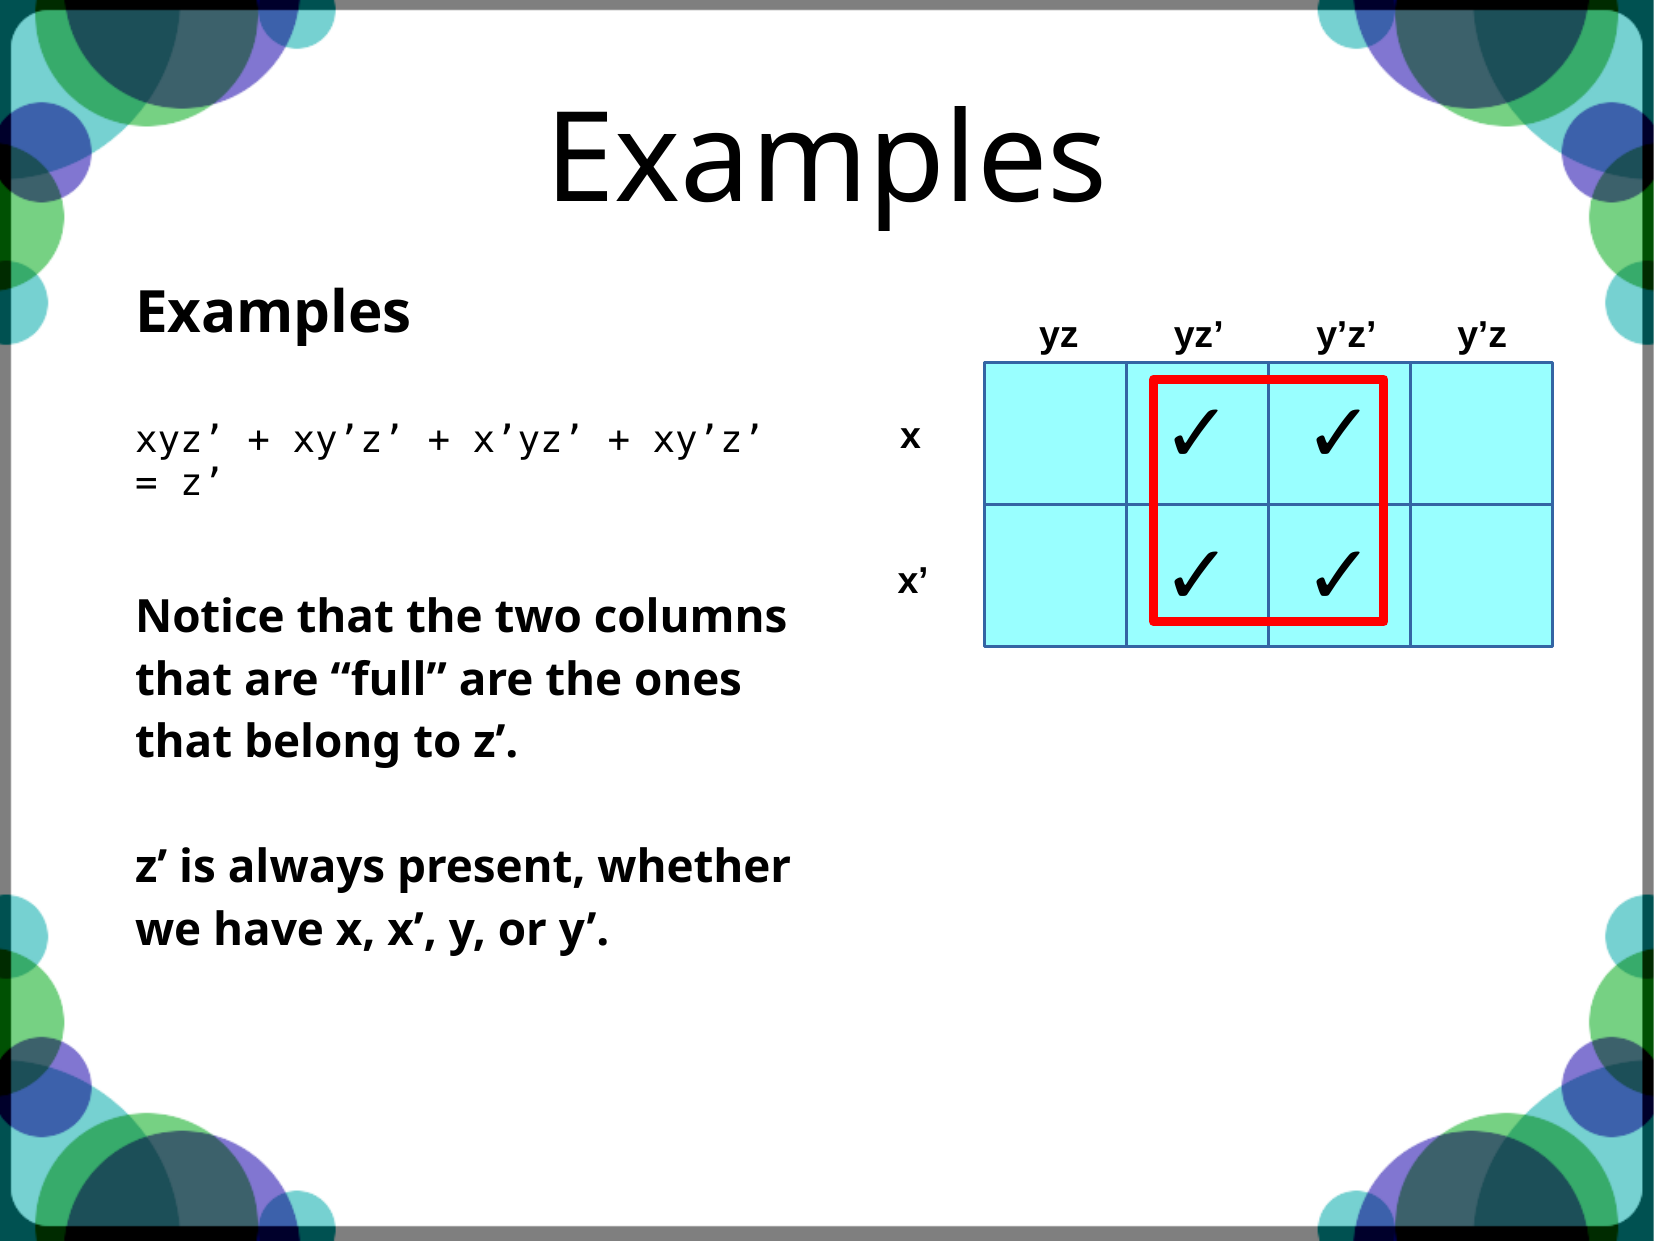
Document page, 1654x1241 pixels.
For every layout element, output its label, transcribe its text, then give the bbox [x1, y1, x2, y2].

text_box y’z’ [1274, 305, 1410, 363]
text_box ✓ [1268, 504, 1410, 647]
text_box ✓ [1268, 362, 1410, 504]
text_box ✓ [1158, 384, 1268, 504]
text_box ✓ [1126, 362, 1268, 504]
text_box [1410, 363, 1553, 647]
text_box yz’ [1126, 305, 1271, 362]
text_box y’z [1410, 305, 1555, 363]
text_box x [871, 364, 949, 507]
text_box ✓ [1158, 504, 1268, 617]
title Examples [82, 49, 1571, 257]
picture [0, 0, 1654, 1241]
text_box yz [984, 305, 1126, 362]
text_box ✓ [1268, 504, 1379, 617]
text_box ✓ [1126, 504, 1268, 647]
text_box [984, 362, 1126, 647]
text_box Examples xyz’ + xy’z’ + x’yz’ + xy’z’ = z’ Notice that the two columns that are “full” are the ones that belong to z’. z’ is always present, whether we have x, x’, y, or y’. [135, 270, 836, 1073]
text_box ✓ [1268, 384, 1379, 504]
text_box x’ [877, 507, 949, 654]
